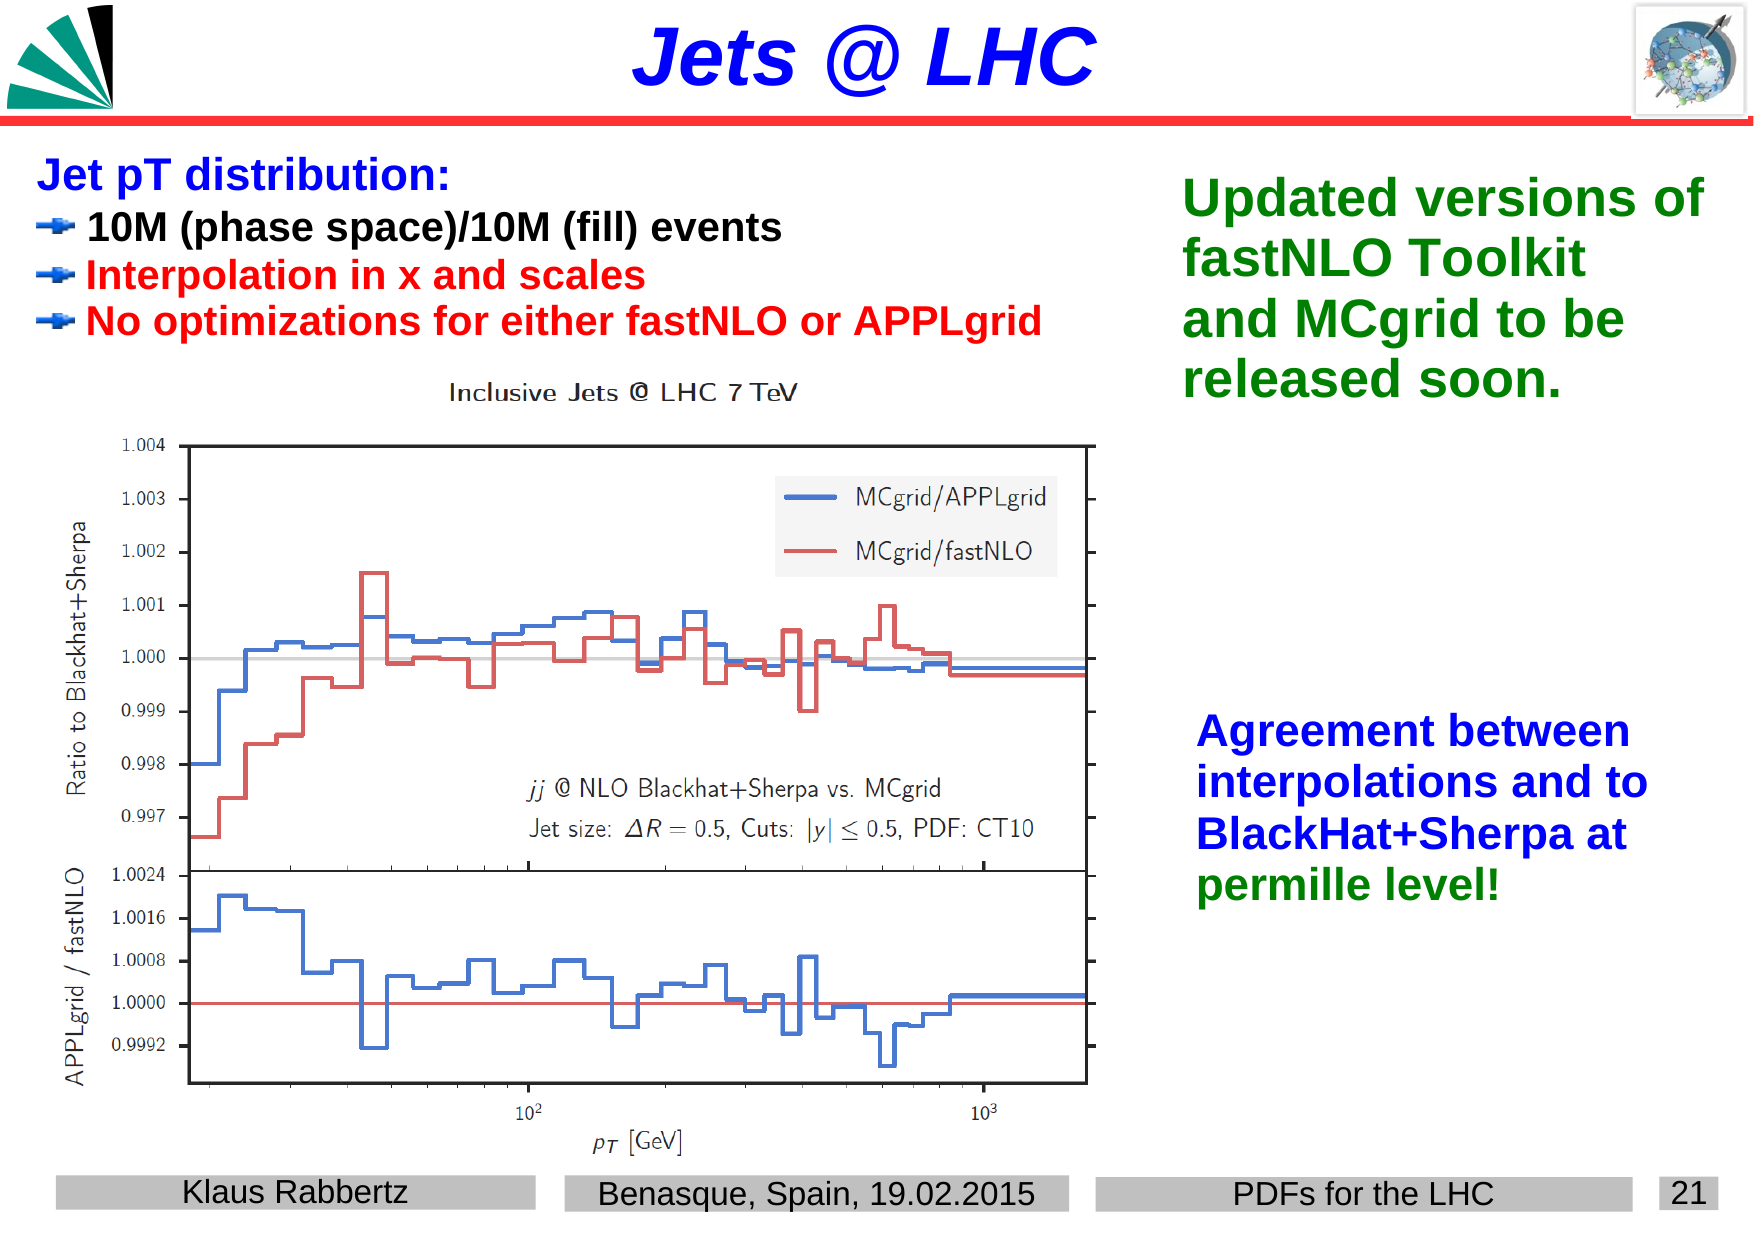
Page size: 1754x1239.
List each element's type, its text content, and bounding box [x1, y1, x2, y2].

title Jets @ LHC [123, 0, 1606, 114]
picture [54, 373, 1107, 1159]
text_box Jet pT distribution: 10M (phase space)/10M (fill) events Interpolation in x and scales No optimizations for either fastNLO or APPLgrid [24, 143, 1054, 399]
text_box Updated versions of fastNLO Toolkit and MCgrid to be released soon. [1171, 161, 1718, 417]
text_box Agreement between interpolations and to BlackHat+Sherpa at permille level! [1184, 699, 1662, 917]
picture [7, 5, 113, 110]
picture [1631, 2, 1748, 119]
